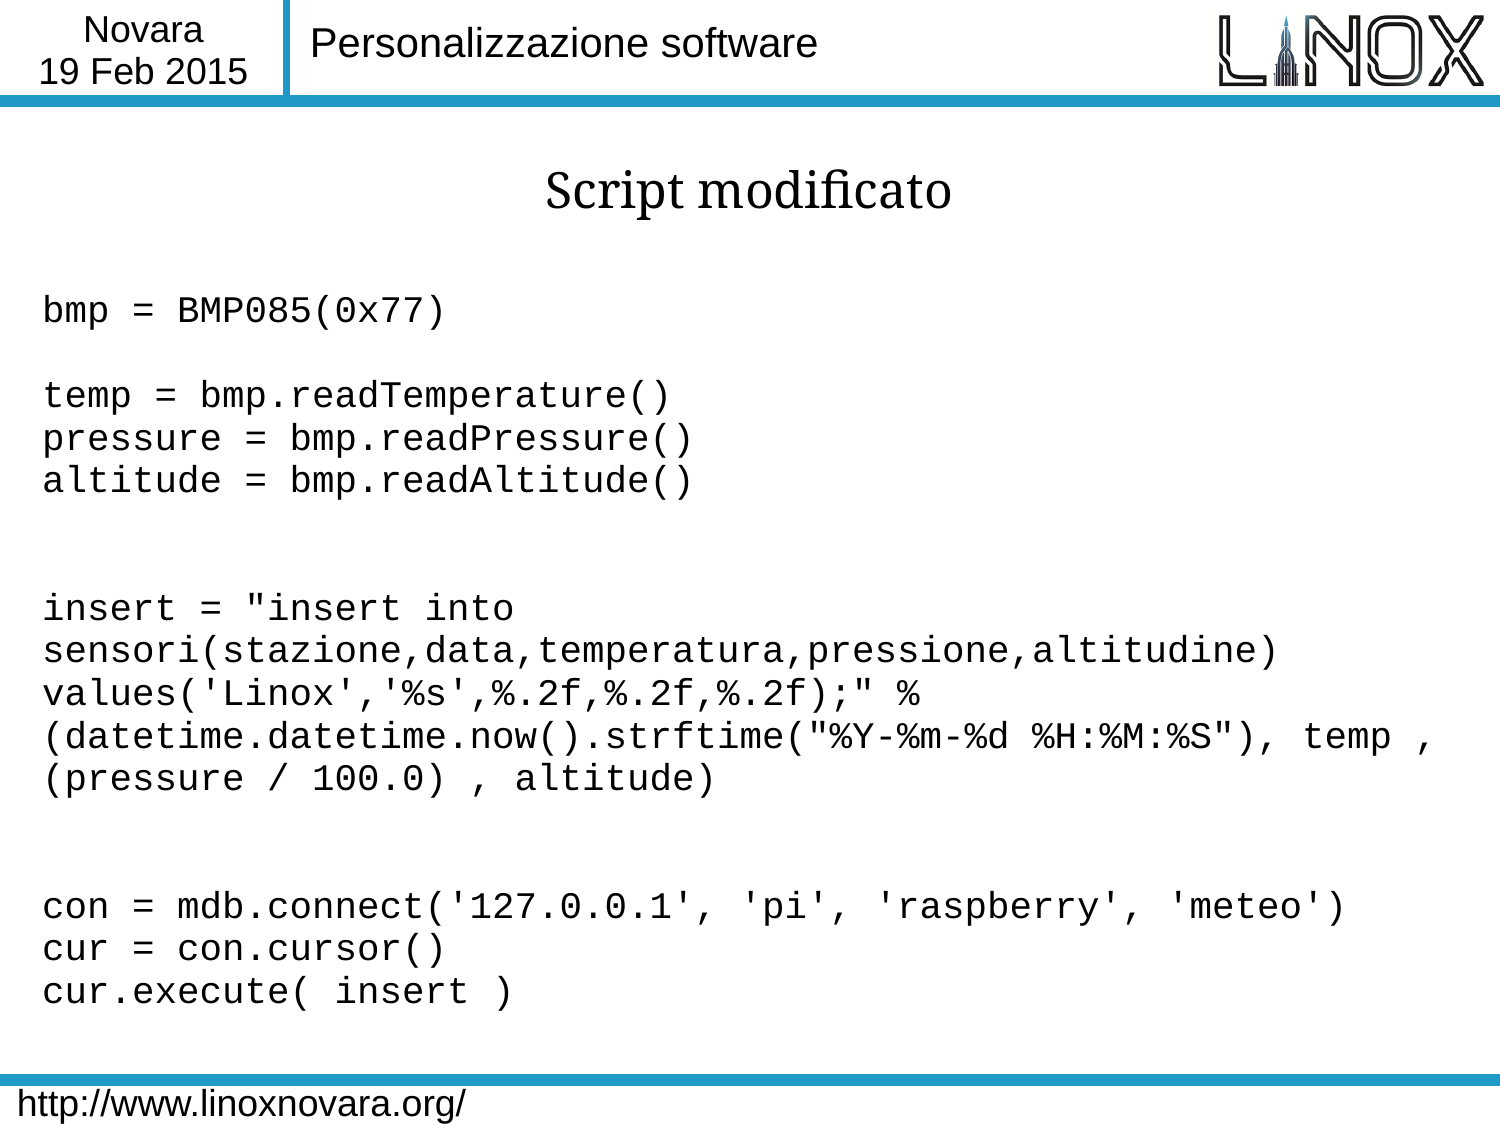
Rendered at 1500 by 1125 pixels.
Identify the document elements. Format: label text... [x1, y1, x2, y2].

picture [0, 1074, 1500, 1086]
text_box Script modificato bmp = BMP085(0x77) temp = bmp.readTemperature() pressure = bmp.readPressure() altitude = bmp.readAltitude() insert = "insert into sensori(stazione,data,temperatura,pressione,altitudine) values('Linox','%s',%.2f,%.2f,%.2f);" % (datetime.datetime.now().strftime("%Y-%m-%d %H:%M:%S"), temp , (pressure / 100.0) , altitude) con = mdb.connect('127.0.0.1', 'pi', 'raspberry', 'meteo') cur = con.cursor() cur.execute( insert ) [27, 147, 1471, 953]
picture [0, 0, 1500, 107]
list Personalizzazione software [295, 11, 1321, 87]
